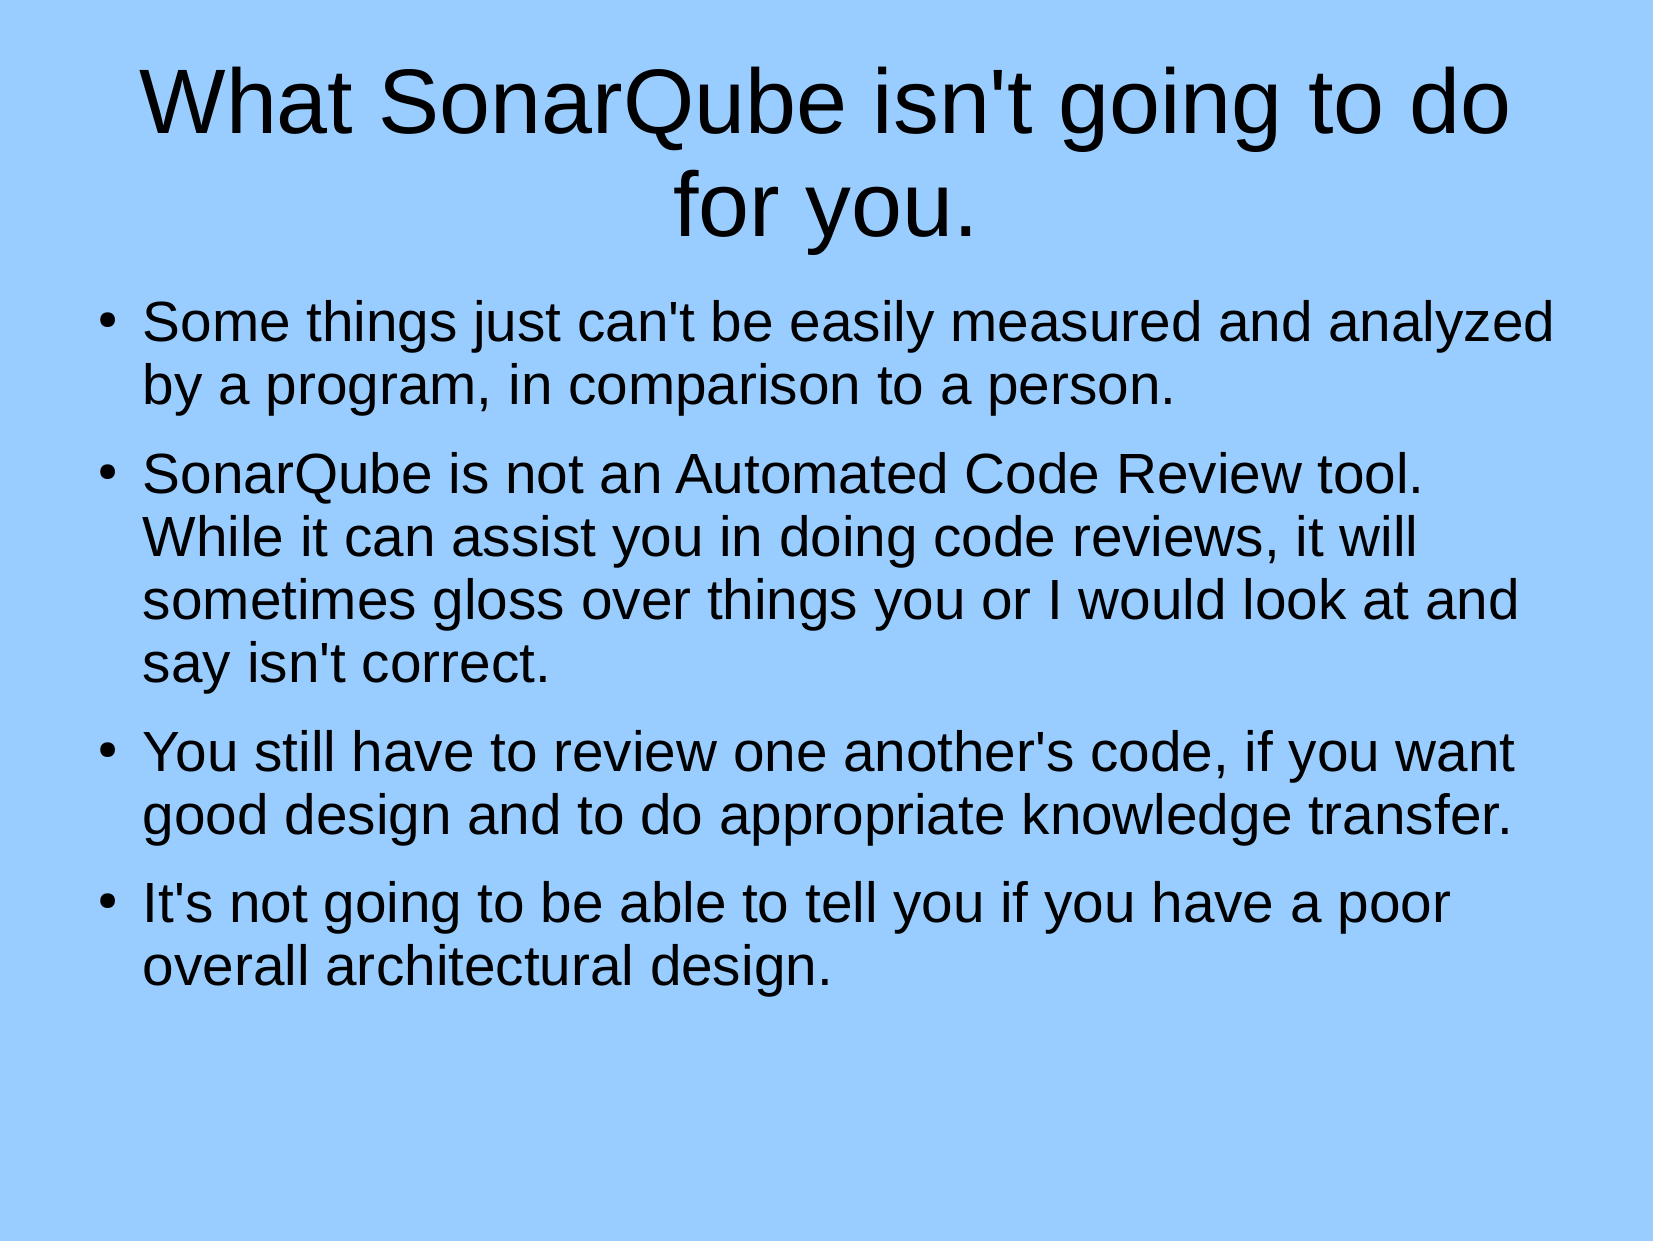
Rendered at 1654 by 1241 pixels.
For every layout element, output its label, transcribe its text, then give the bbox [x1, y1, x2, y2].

title What SonarQube isn't going to do for you. [82, 49, 1571, 257]
list Some things just can't be easily measured and analyzed by a program, in comparison to a person. SonarQube is not an Automated Code Review tool. While it can assist you in doing code reviews, it will sometimes gloss over things you or I would look at and say isn't correct. You still have to review one another's code, if you want good design and to do appropriate knowledge transfer. It's not going to be able to tell you if you have a poor overall architectural design. [82, 290, 1571, 1010]
